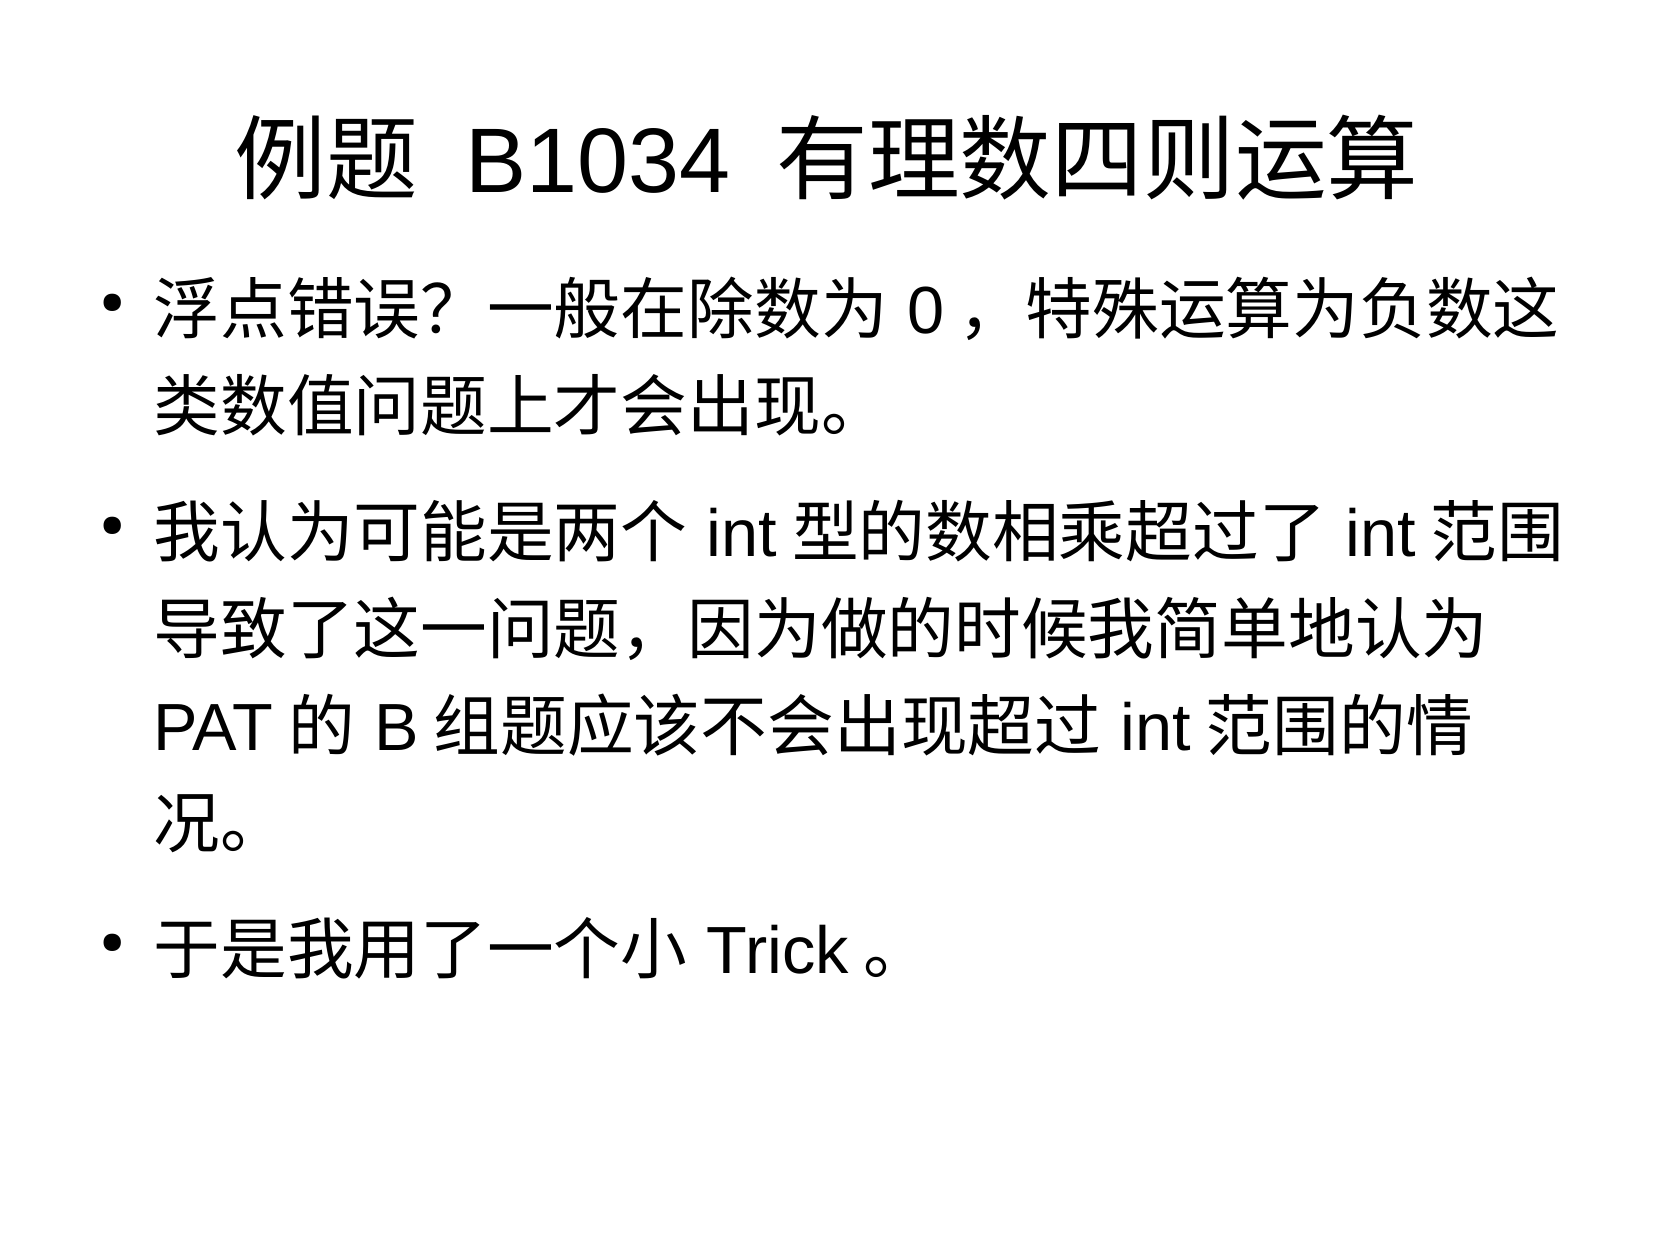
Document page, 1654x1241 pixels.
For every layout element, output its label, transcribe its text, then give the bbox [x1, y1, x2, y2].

list 浮点错误？一般在除数为0，特殊运算为负数这类数值问题上才会出现。 我认为可能是两个int型的数相乘超过了int范围导致了这一问题，因为做的时候我简单地认为PAT的B组题应该不会出现超过int范围的情况。 于是我用了一个小Trick。 [82, 256, 1571, 1123]
title 例题 B1034 有理数四则运算 [82, 49, 1571, 256]
